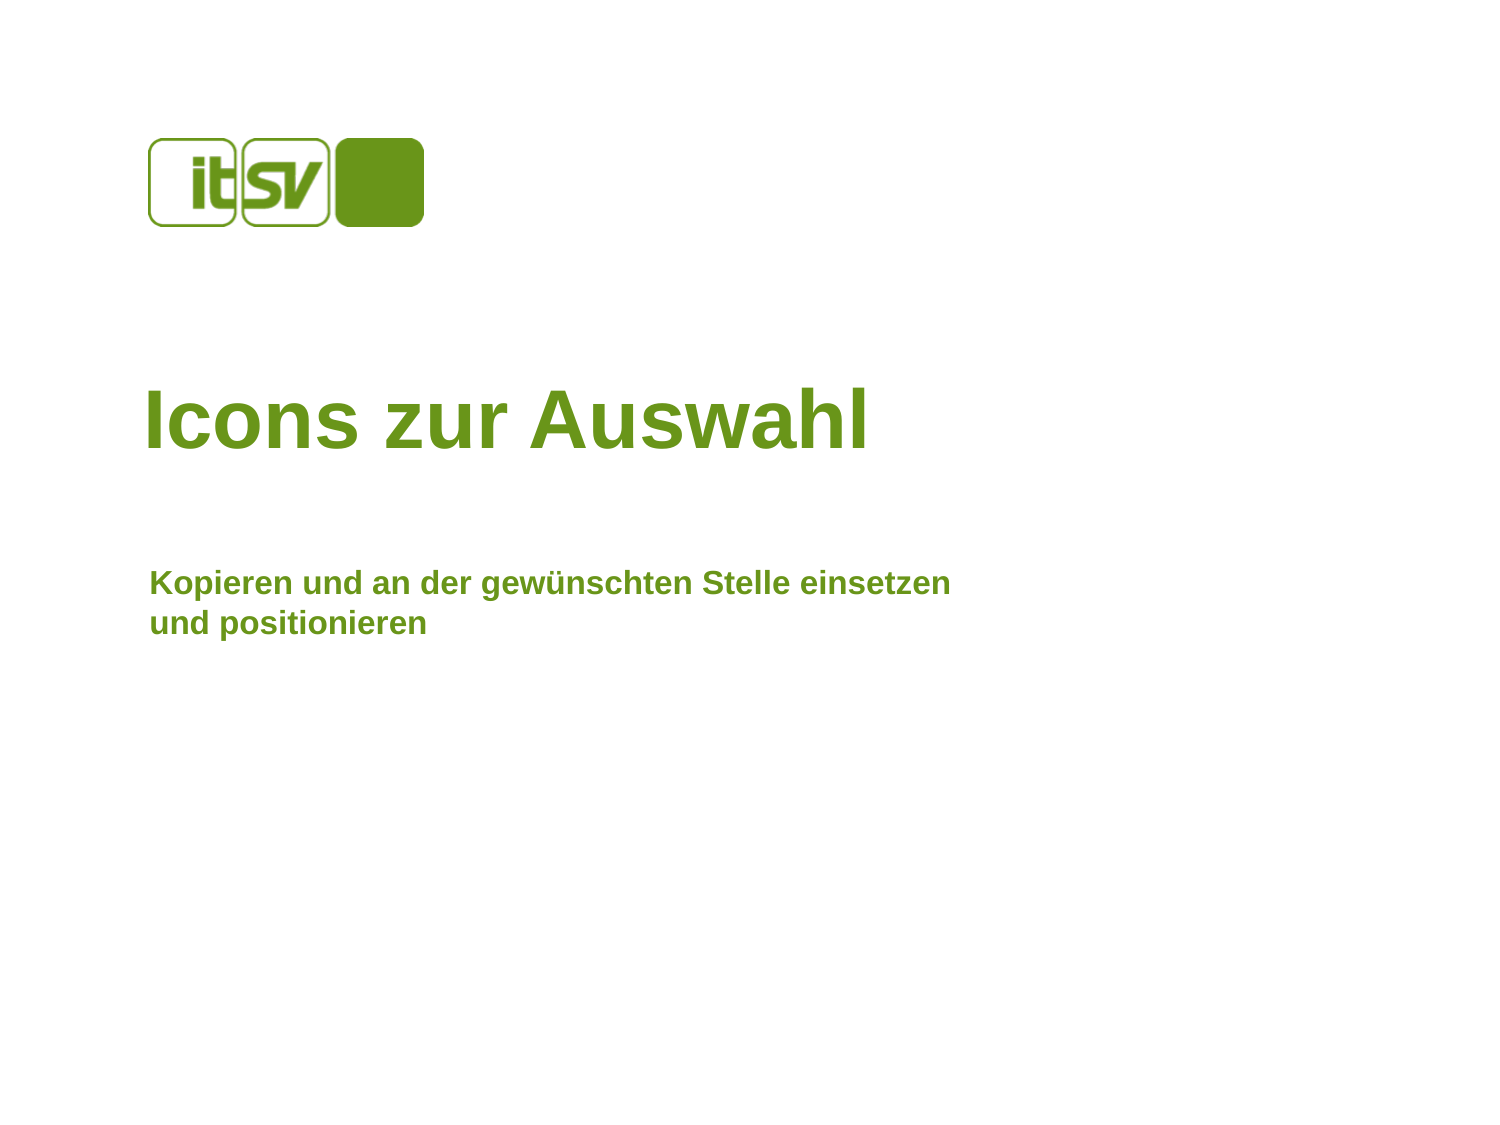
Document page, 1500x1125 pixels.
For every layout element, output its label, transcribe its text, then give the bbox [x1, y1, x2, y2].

subtitle Kopieren und an der gewünschten Stelle einsetzen und positionieren [149, 561, 1355, 602]
picture [148, 138, 424, 227]
title Icons zur Auswahl [143, 365, 1355, 464]
